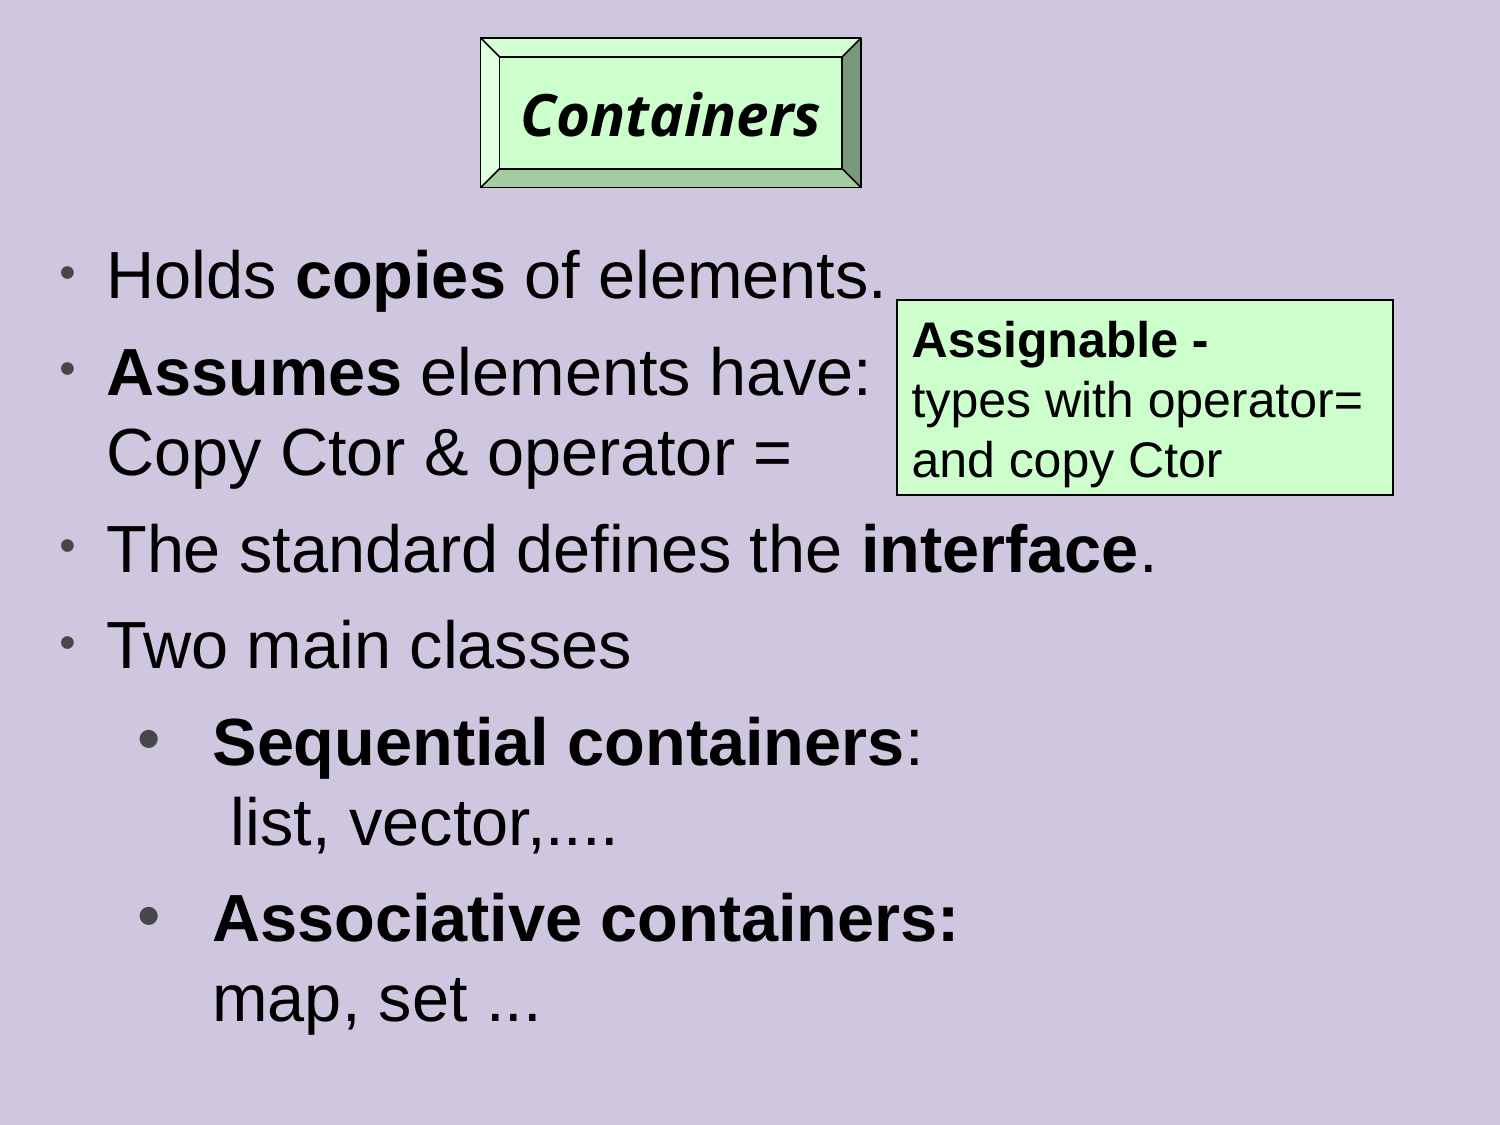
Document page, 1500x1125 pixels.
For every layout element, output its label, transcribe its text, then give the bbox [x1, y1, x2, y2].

text_box Assignable - types with operator= and copy Ctor [896, 300, 1393, 496]
list Holds copies of elements. Assumes elements have: Copy Ctor & operator = The standard defines the interface. Two main classes Sequential containers: list, vector,.... Associative containers: map, set ... [44, 224, 1183, 1123]
text_box Containers [513, 63, 829, 163]
picture [479, 37, 867, 193]
